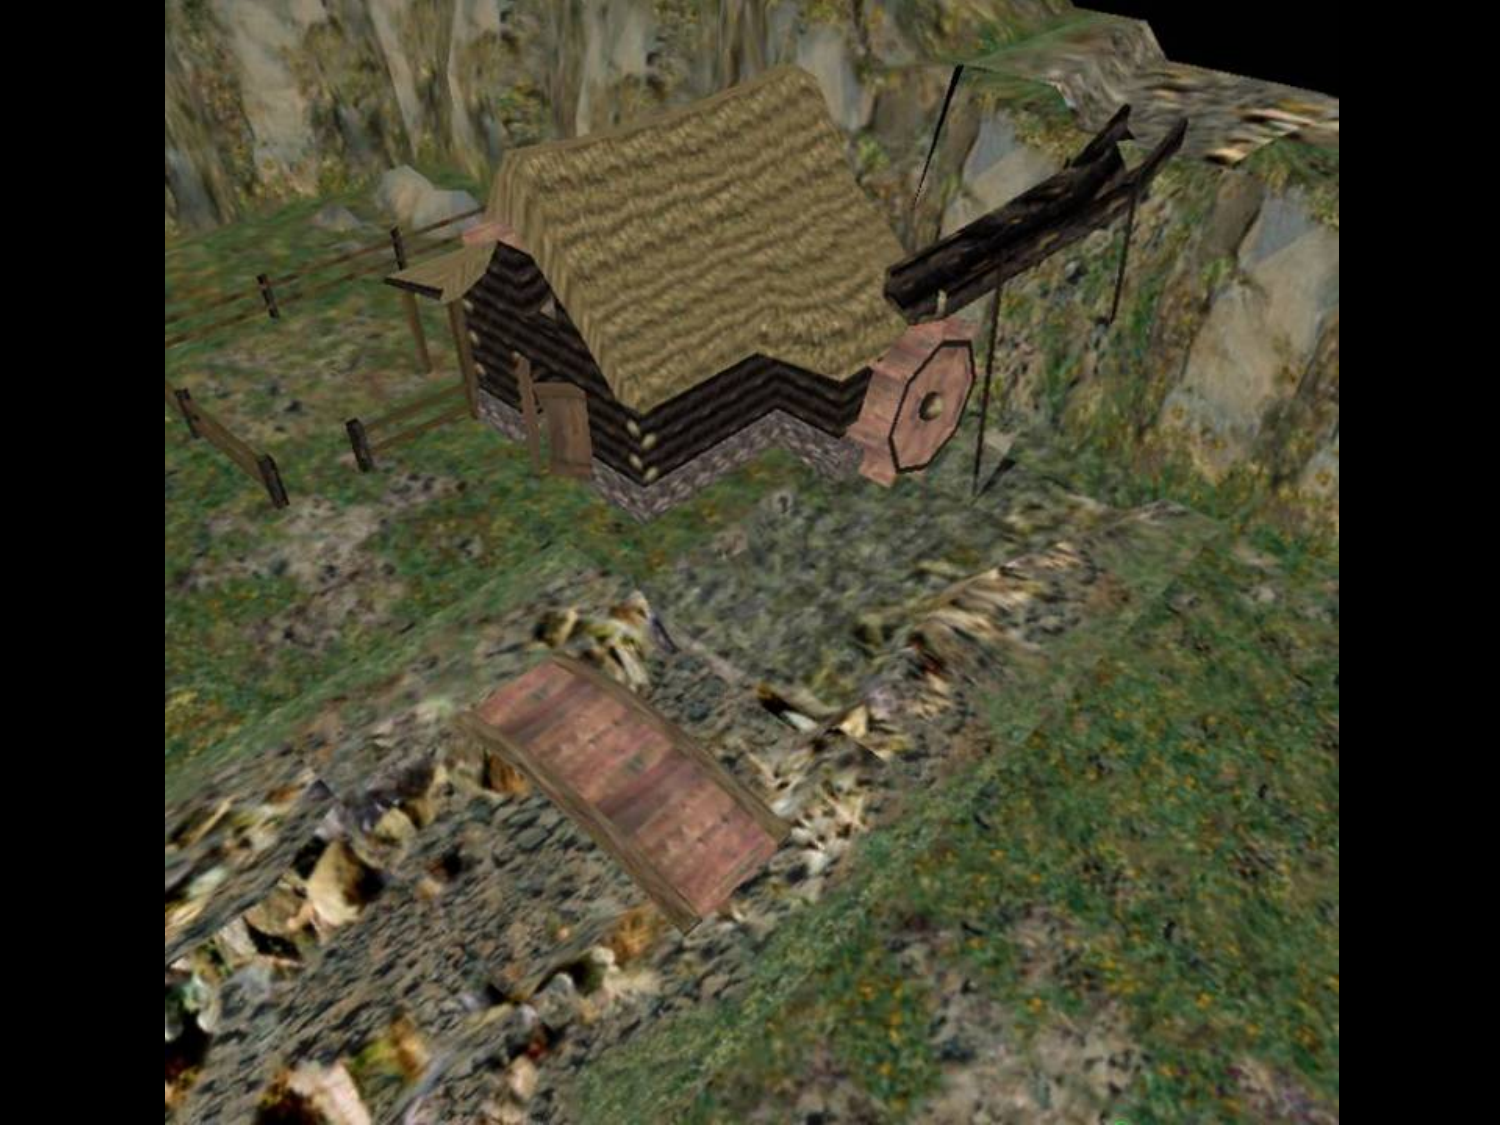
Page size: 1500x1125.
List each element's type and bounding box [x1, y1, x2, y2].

picture [165, 0, 1339, 1125]
